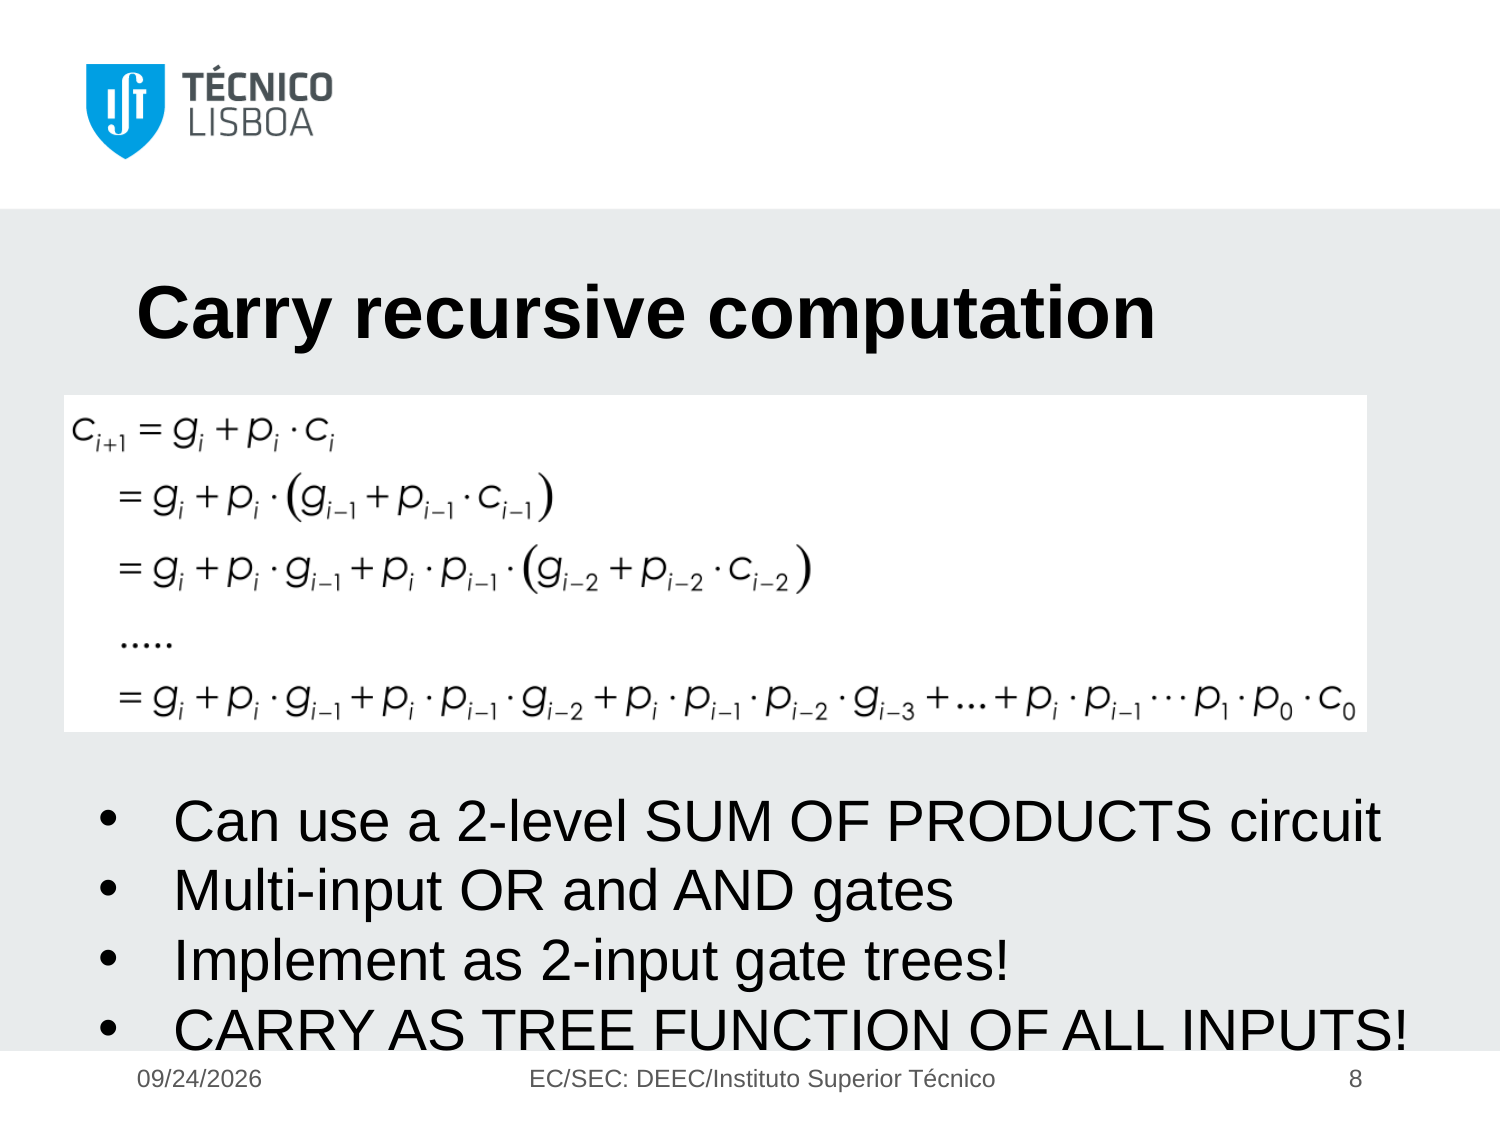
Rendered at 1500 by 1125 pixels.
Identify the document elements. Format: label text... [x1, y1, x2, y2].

title Carry recursive computation [121, 237, 1378, 381]
slide_number 11/12/2020 [121, 1070, 425, 1103]
text_box Can use a 2-level SUM OF PRODUCTS circuit Multi-input OR and AND gates Implement as 2-input gate trees! CARRY AS TREE FUNCTION OF ALL INPUTS! [84, 775, 1425, 1070]
picture [0, 0, 1500, 1125]
slide_number <number> [1077, 1070, 1378, 1103]
footer EC/SEC: DEEC/Instituto Superior Técnico [512, 1070, 1021, 1103]
